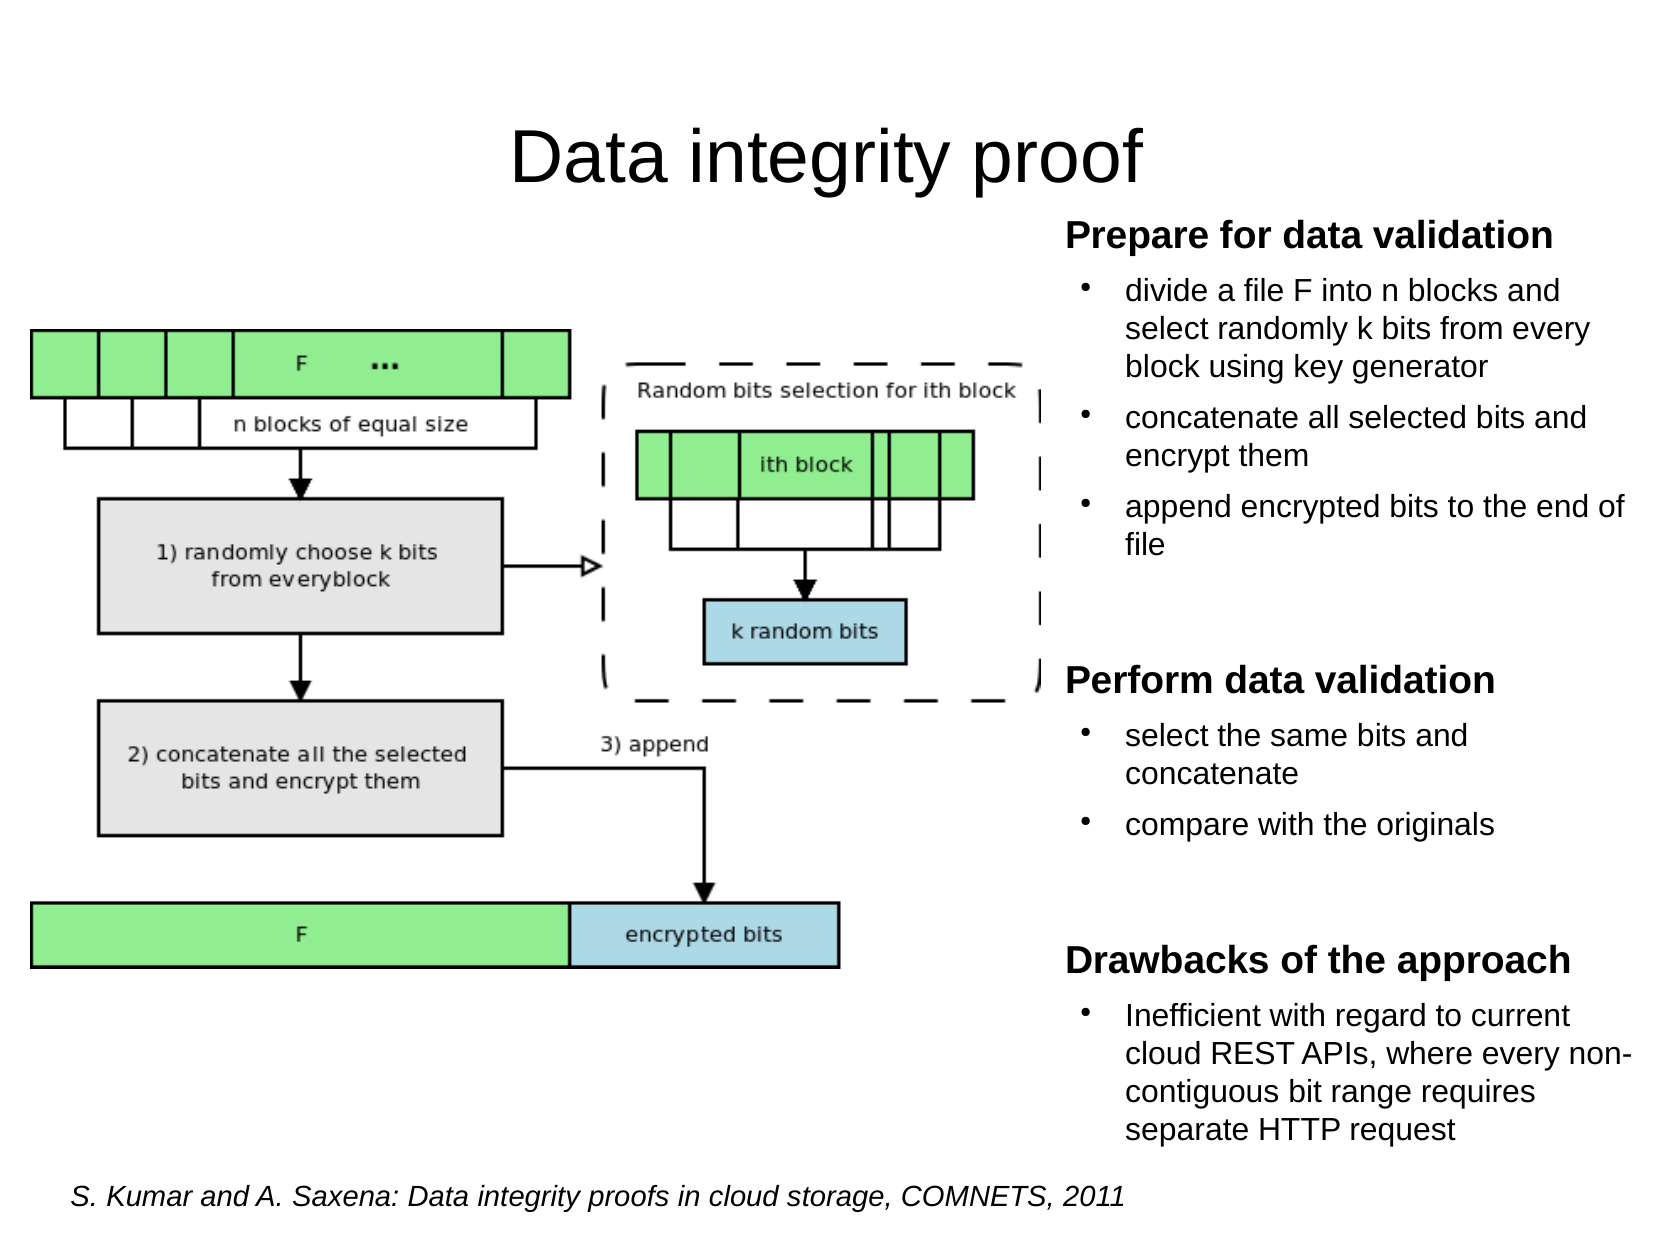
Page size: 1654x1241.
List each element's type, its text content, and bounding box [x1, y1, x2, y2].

list Prepare for data validation divide a file F into n blocks and select randomly k bits from every block using key generator concatenate all selected bits and encrypt them append encrypted bits to the end of file Perform data validation select the same bits and concatenate compare with the originals Drawbacks of the approach Inefficient with regard to current cloud REST APIs, where every non-contiguous bit range requires separate HTTP request [1065, 210, 1640, 1156]
picture [30, 329, 1041, 969]
text_box Data integrity proof [82, 81, 1571, 225]
text_box S. Kumar and A. Saxena: Data integrity proofs in cloud storage, COMNETS, 2011 [55, 1169, 1519, 1227]
